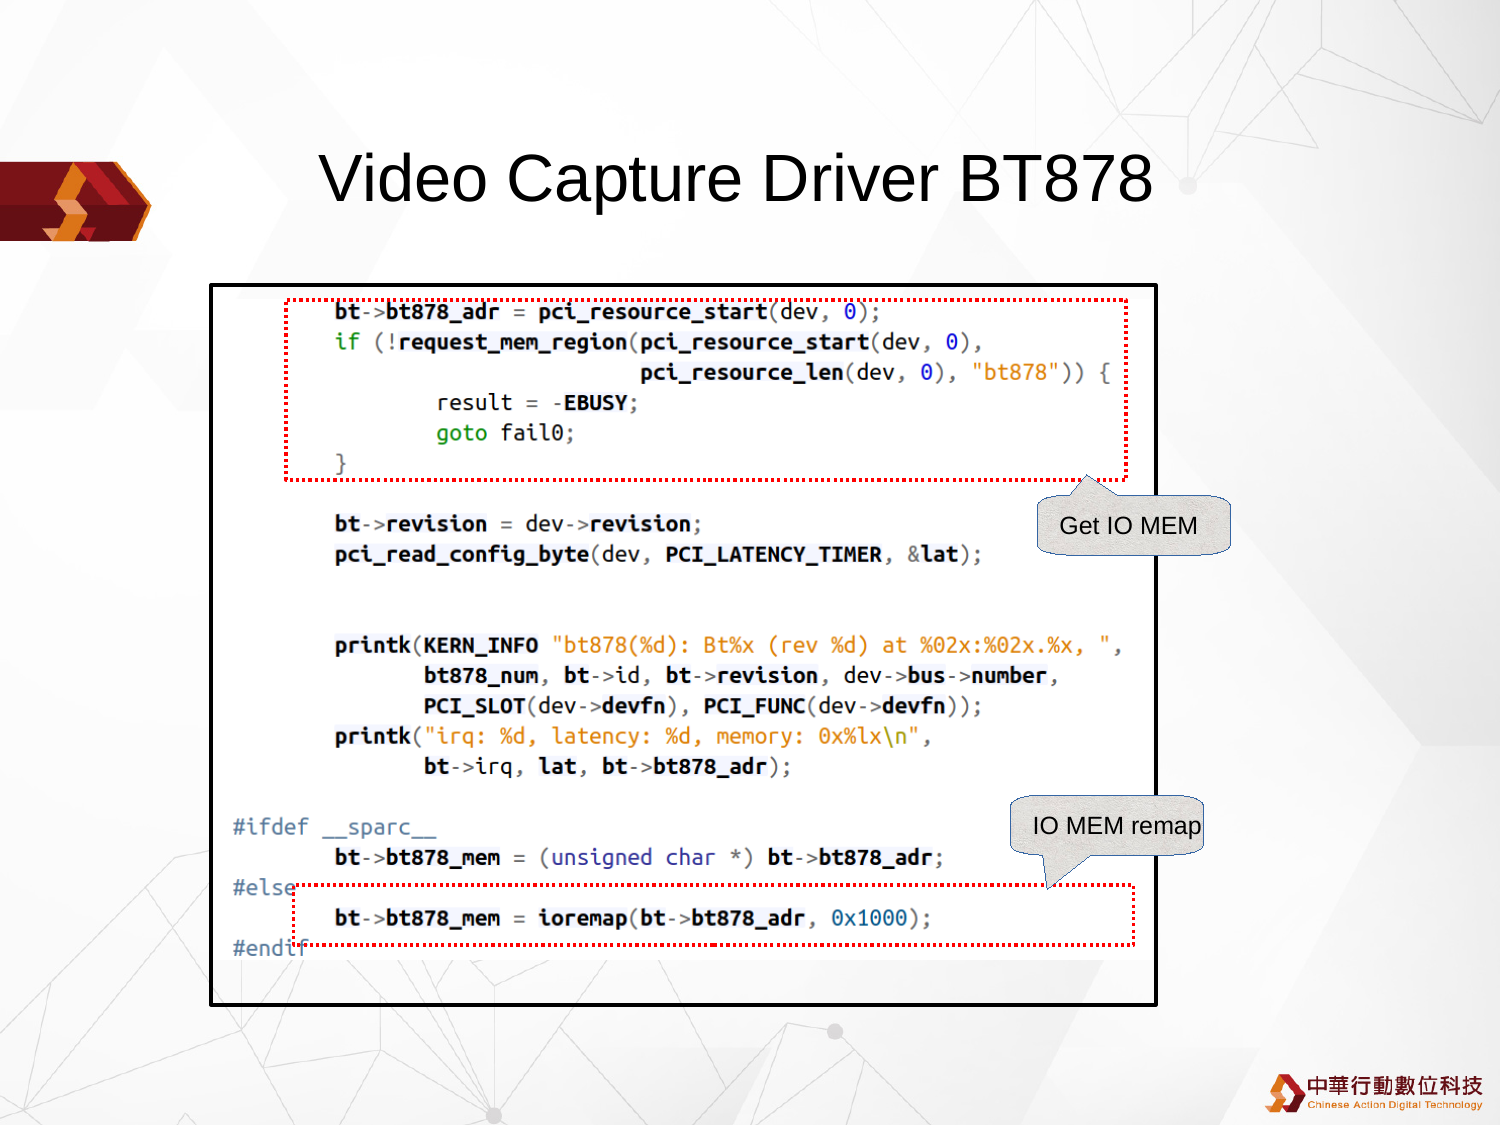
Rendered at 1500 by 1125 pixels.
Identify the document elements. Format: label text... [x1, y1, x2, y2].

picture [0, 0, 1500, 1125]
title Video Capture Driver BT878 [107, 101, 1367, 255]
text_box Get IO MEM [1037, 474, 1231, 556]
text_box IO MEM remap [1010, 795, 1204, 890]
